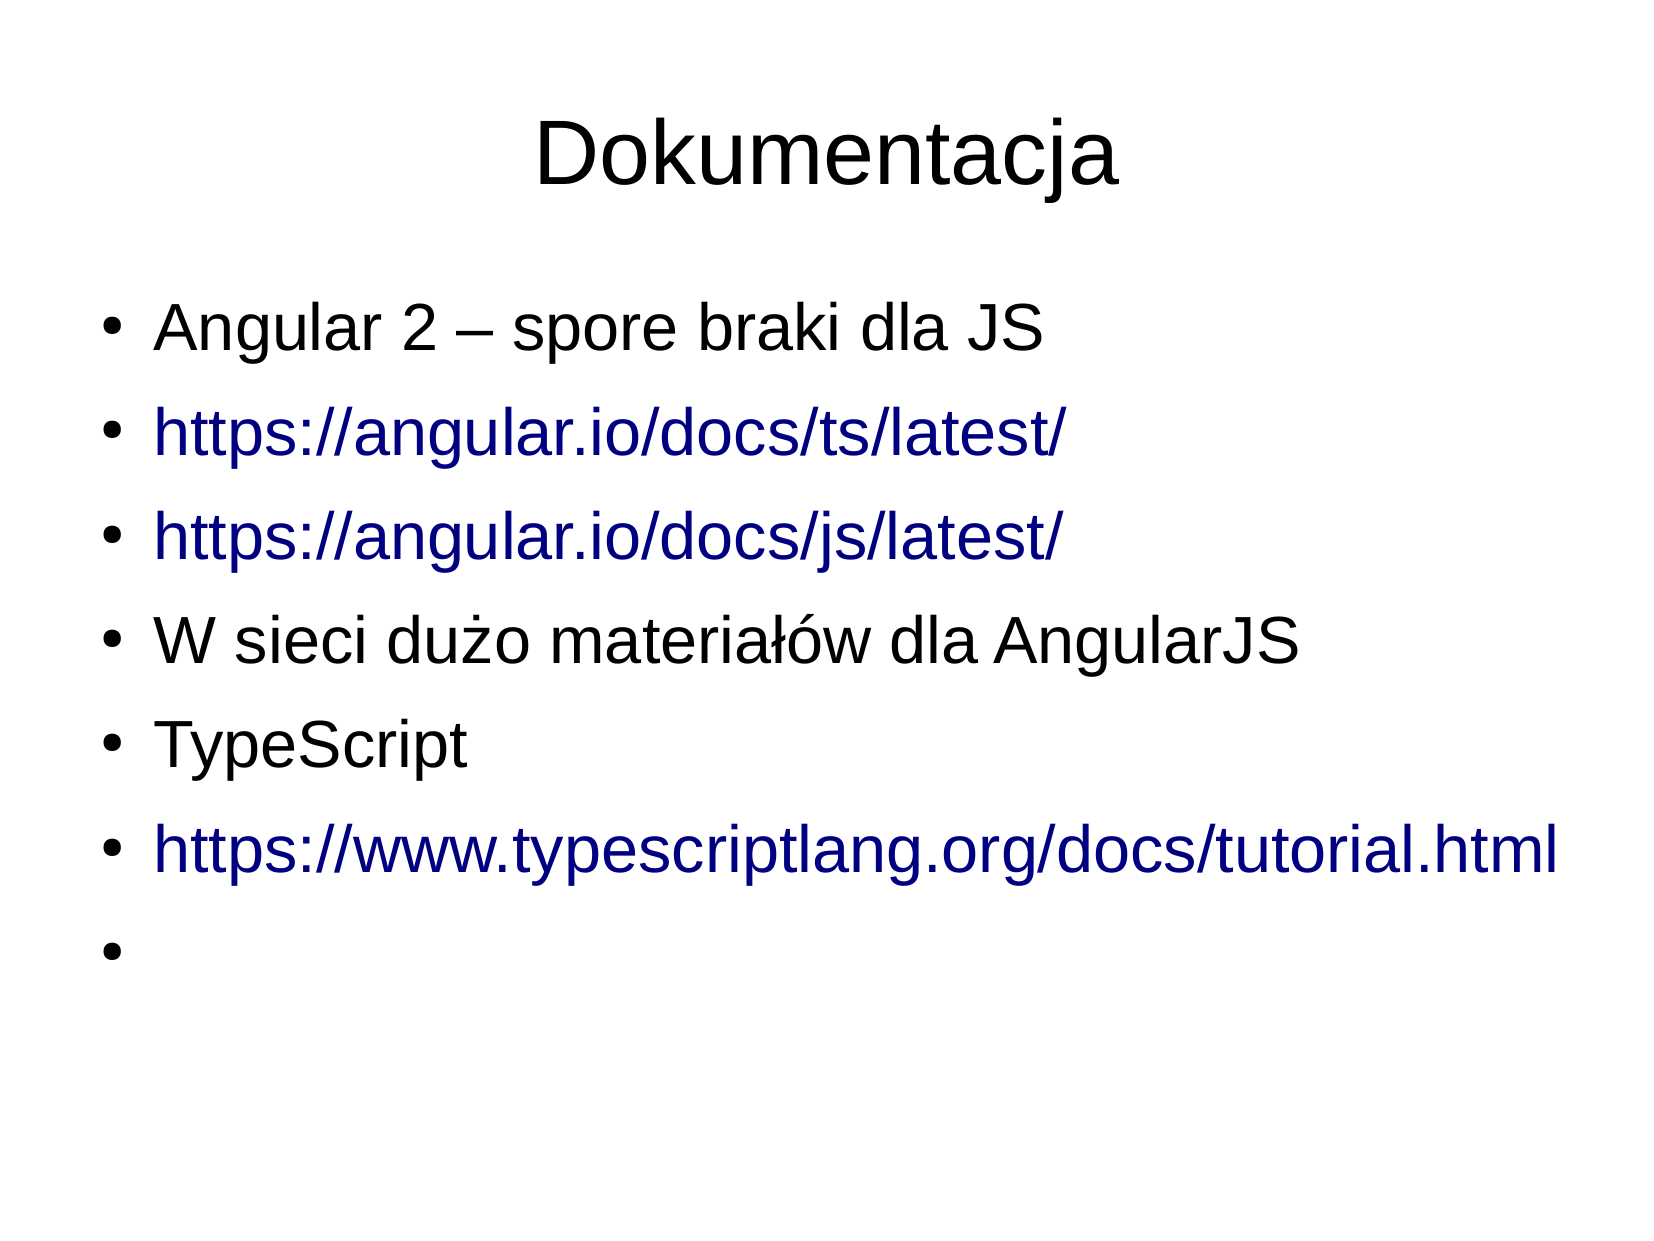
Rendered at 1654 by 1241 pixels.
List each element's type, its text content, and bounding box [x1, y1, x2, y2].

title Dokumentacja [82, 49, 1571, 257]
list Angular 2 – spore braki dla JS https://angular.io/docs/ts/latest/ https://angular.io/docs/js/latest/ W sieci dużo materiałów dla AngularJS TypeScript https://www.typescriptlang.org/docs/tutorial.html [82, 290, 1571, 1010]
